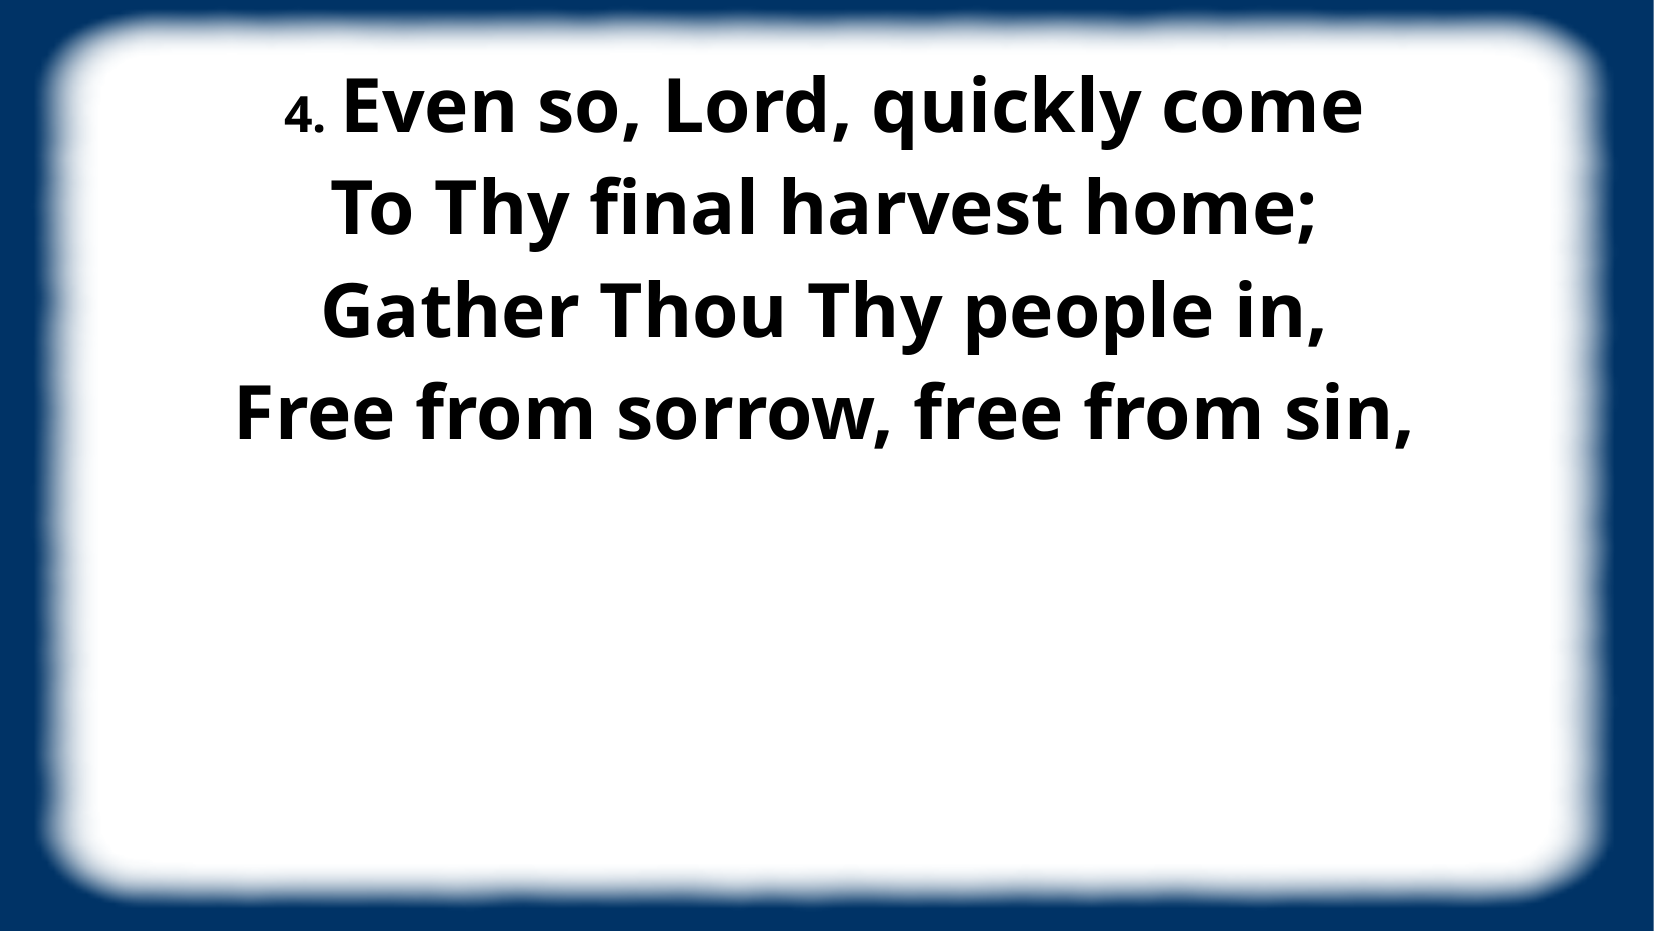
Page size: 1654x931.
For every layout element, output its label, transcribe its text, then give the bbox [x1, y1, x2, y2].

text_box 4. Even so, Lord, quickly come To Thy final harvest home; Gather Thou Thy people in, Free from sorrow, free from sin, [105, 45, 1546, 460]
picture [0, 0, 1654, 931]
